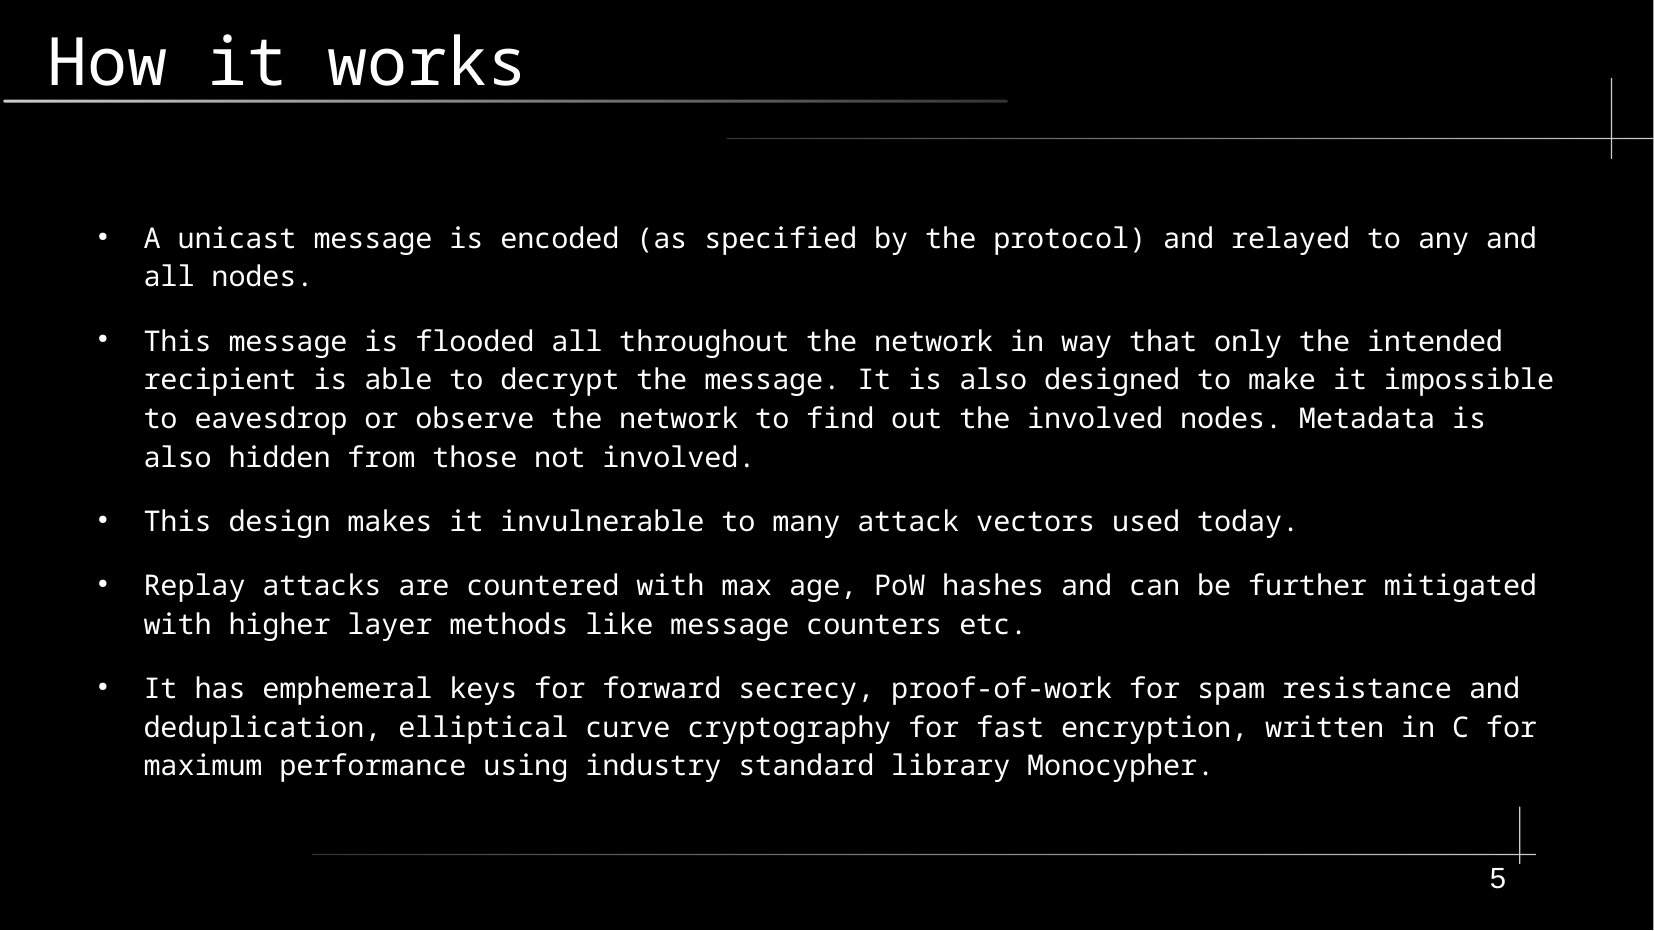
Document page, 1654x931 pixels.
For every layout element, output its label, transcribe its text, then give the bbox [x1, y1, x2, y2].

title How it works [47, 6, 1613, 113]
list A unicast message is encoded (as specified by the protocol) and relayed to any and all nodes. This message is flooded all throughout the network in way that only the intended recipient is able to decrypt the message. It is also designed to make it impossible to eavesdrop or observe the network to find out the involved nodes. Metadata is also hidden from those not involved. This design makes it invulnerable to many attack vectors used today. Replay attacks are countered with max age, PoW hashes and can be further mitigated with higher layer methods like message counters etc. It has emphemeral keys for forward secrecy, proof-of-work for spam resistance and deduplication, elliptical curve cryptography for fast encryption, written in C for maximum performance using industry standard library Monocypher. [82, 217, 1571, 788]
